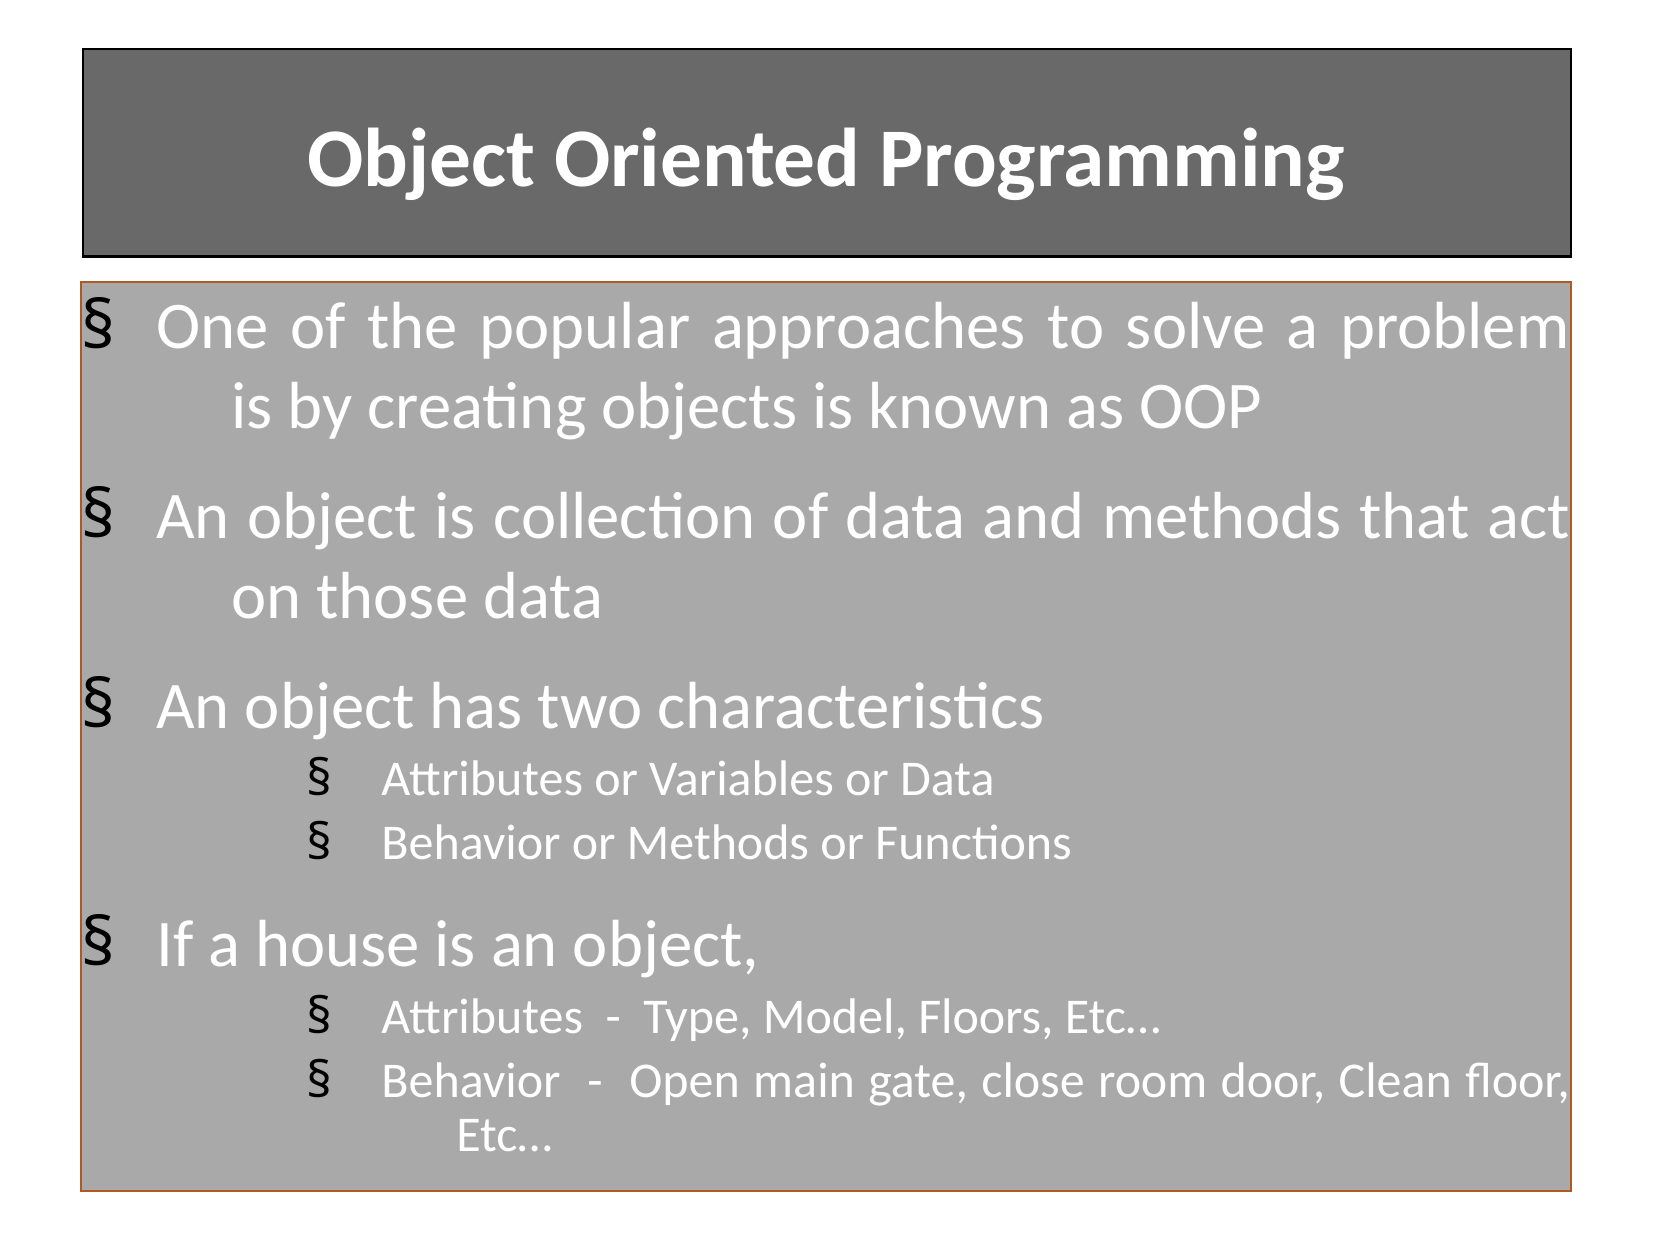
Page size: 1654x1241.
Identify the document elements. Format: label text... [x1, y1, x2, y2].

list One of the popular approaches to solve a problem is by creating objects is known as OOP An object is collection of data and methods that act on those data An object has two characteristics Attributes or Variables or Data Behavior or Methods or Functions If a house is an object, Attributes - Type, Model, Floors, Etc… Behavior - Open main gate, close room door, Clean floor, Etc… [81, 282, 1571, 1191]
title Object Oriented Programming [82, 49, 1571, 257]
